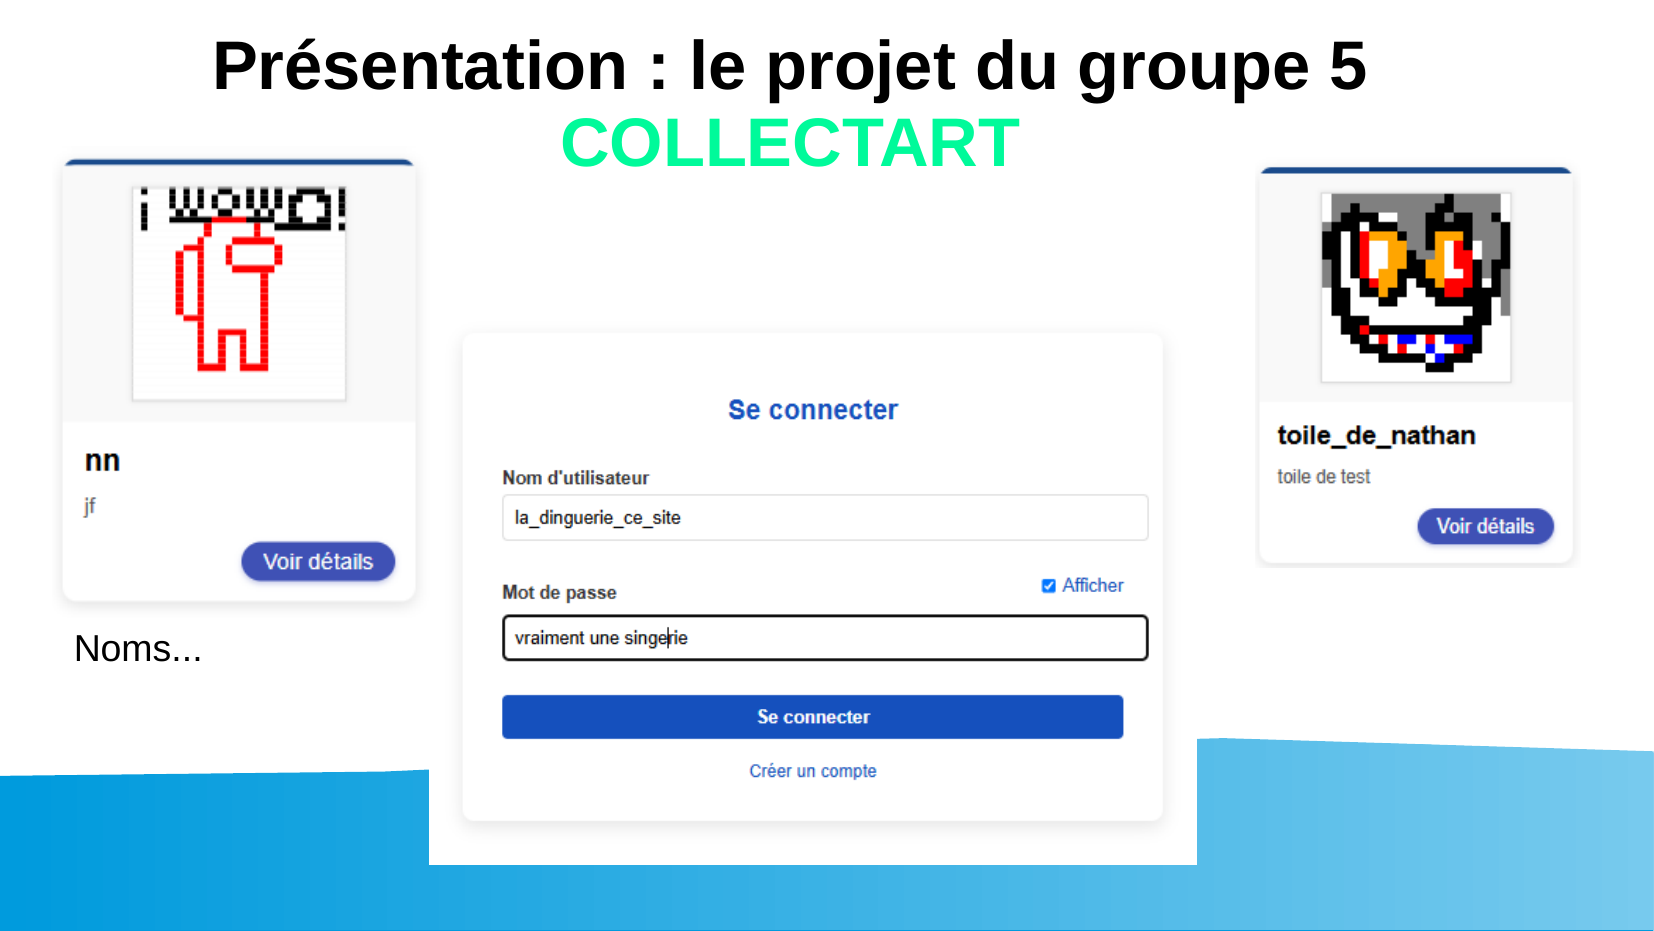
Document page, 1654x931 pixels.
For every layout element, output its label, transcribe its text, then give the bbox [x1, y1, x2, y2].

picture [1255, 155, 1581, 568]
text_box Noms... [59, 620, 384, 886]
picture [52, 146, 1197, 865]
title Présentation : le projet du groupe 5 COLLECTART [52, 27, 1529, 205]
